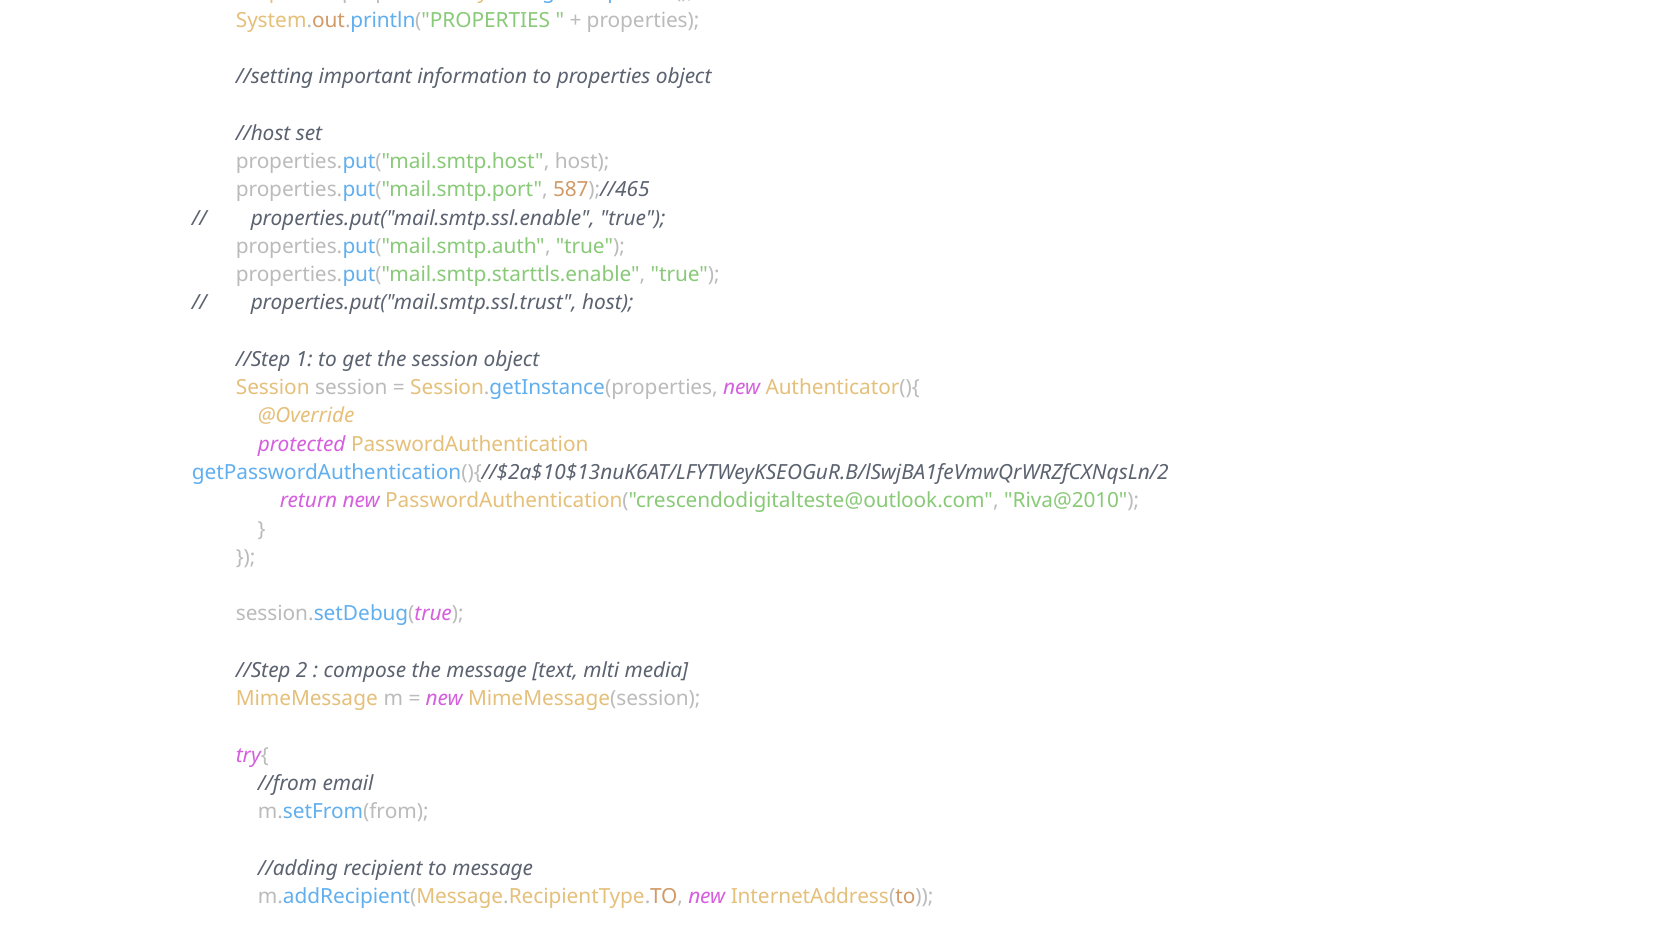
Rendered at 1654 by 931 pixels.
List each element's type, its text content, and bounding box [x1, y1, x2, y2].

text_box public boolean sendEmail(String to, String subject, String message){ //rest of the code. boolean f =false; String from="crescendodigitalteste@outlook.com"; //Variable for gmail String host="smtp.office365.com"; //get the system properties Properties properties = System.getProperties(); System.out.println("PROPERTIES " + properties); //setting important information to properties object //host set properties.put("mail.smtp.host", host); properties.put("mail.smtp.port", 587);//465 // properties.put("mail.smtp.ssl.enable", "true"); properties.put("mail.smtp.auth", "true"); properties.put("mail.smtp.starttls.enable", "true"); // properties.put("mail.smtp.ssl.trust", host); //Step 1: to get the session object Session session = Session.getInstance(properties, new Authenticator(){ @Override protected PasswordAuthentication getPasswordAuthentication(){//$2a$10$13nuK6AT/LFYTWeyKSEOGuR.B/lSwjBA1feVmwQrWRZfCXNqsLn/2 return new PasswordAuthentication("crescendodigitalteste@outlook.com", "Riva@2010"); } }); session.setDebug(true); //Step 2 : compose the message [text, mlti media] MimeMessage m = new MimeMessage(session); try{ //from email m.setFrom(from); //adding recipient to message m.addRecipient(Message.RecipientType.TO, new InternetAddress(to)); //adding subject to message m.setSubject(subject); //adding text to message m.setText(message); //send //step 3: send the message using transport class Transport.send(m); // javax.mail.Transport transport = session.getTransport("smtp"); // transport.sendMessage(m, m.getAllRecipients()); // transport.close(); System.out.println("Sent success..........."); f=true; }catch (Exception e){ e.printStackTrace(); } return f; } [177, 0, 1329, 931]
